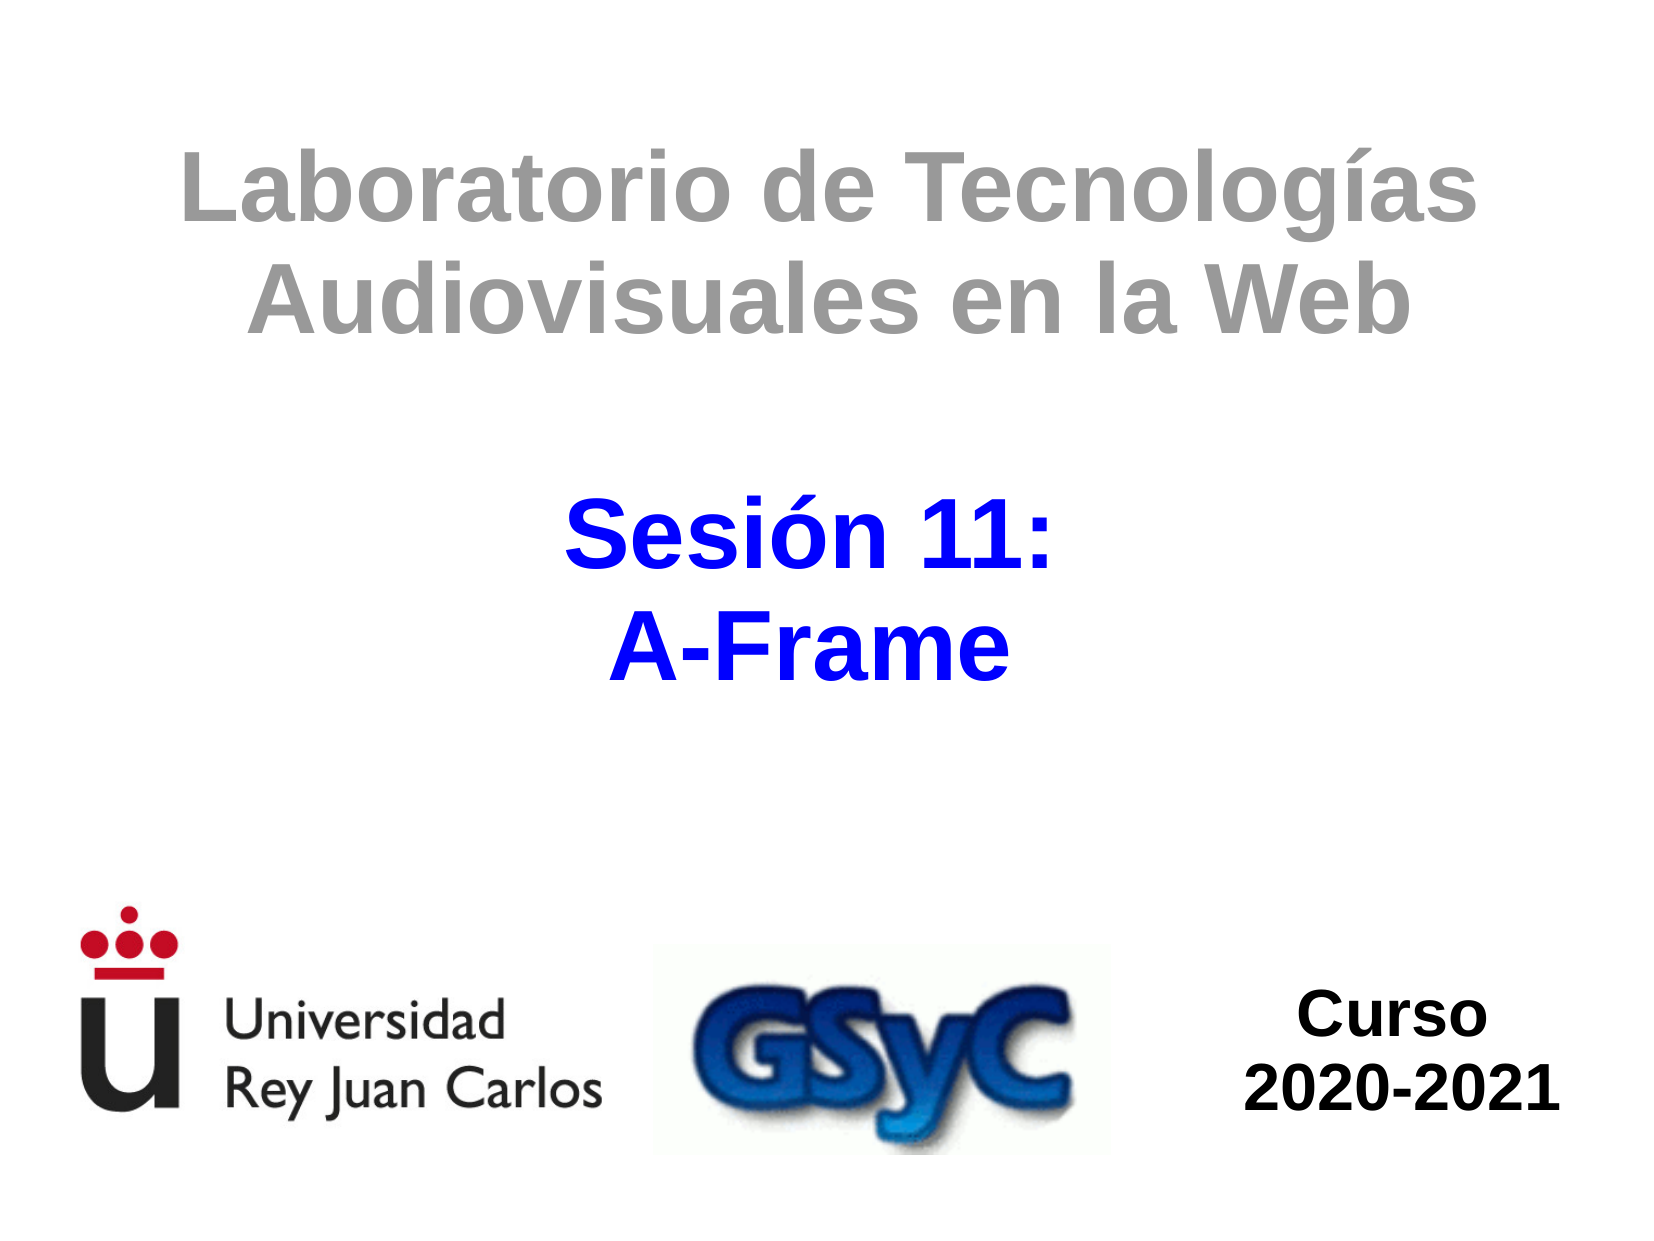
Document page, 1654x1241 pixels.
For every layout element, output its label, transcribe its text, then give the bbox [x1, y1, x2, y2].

picture [46, 884, 631, 1141]
title Sesión 11: A-Frame [135, 422, 1486, 758]
picture [653, 944, 1111, 1156]
title Laboratorio de Tecnologías Audiovisuales en la Web [144, 75, 1516, 411]
title Curso 2020-2021 [1200, 975, 1606, 1126]
